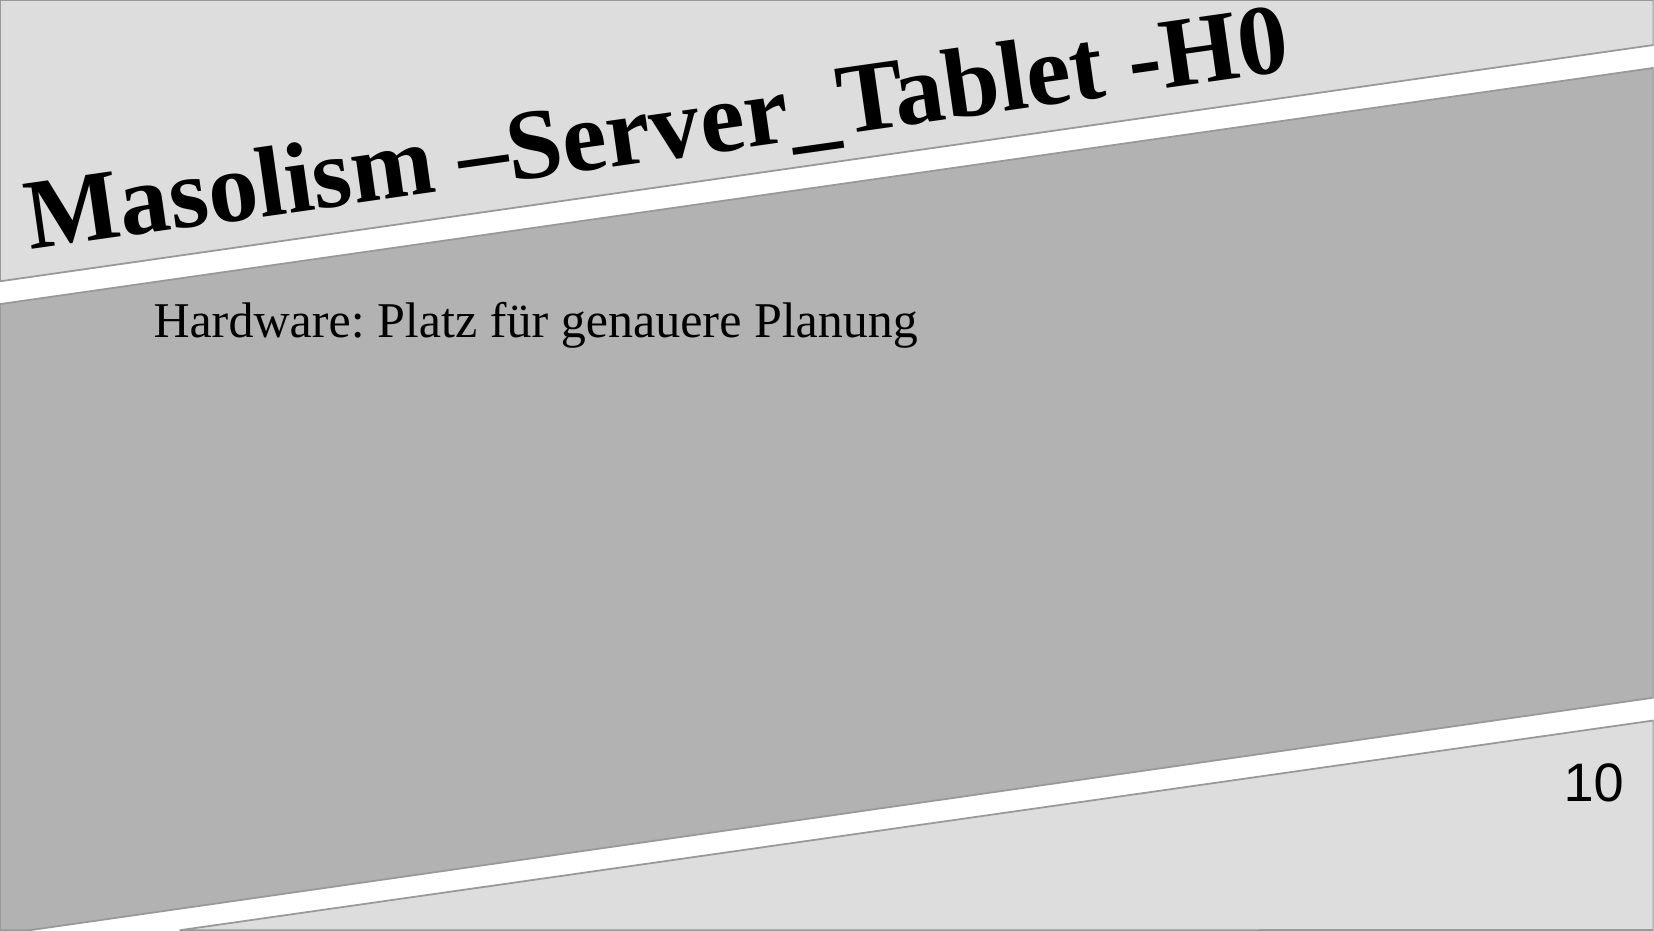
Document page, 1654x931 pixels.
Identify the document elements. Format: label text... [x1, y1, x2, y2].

list Hardware: Platz für genauere Planung [82, 292, 1538, 833]
title Masolism –Server_Tablet -H0 [11, 0, 1496, 272]
